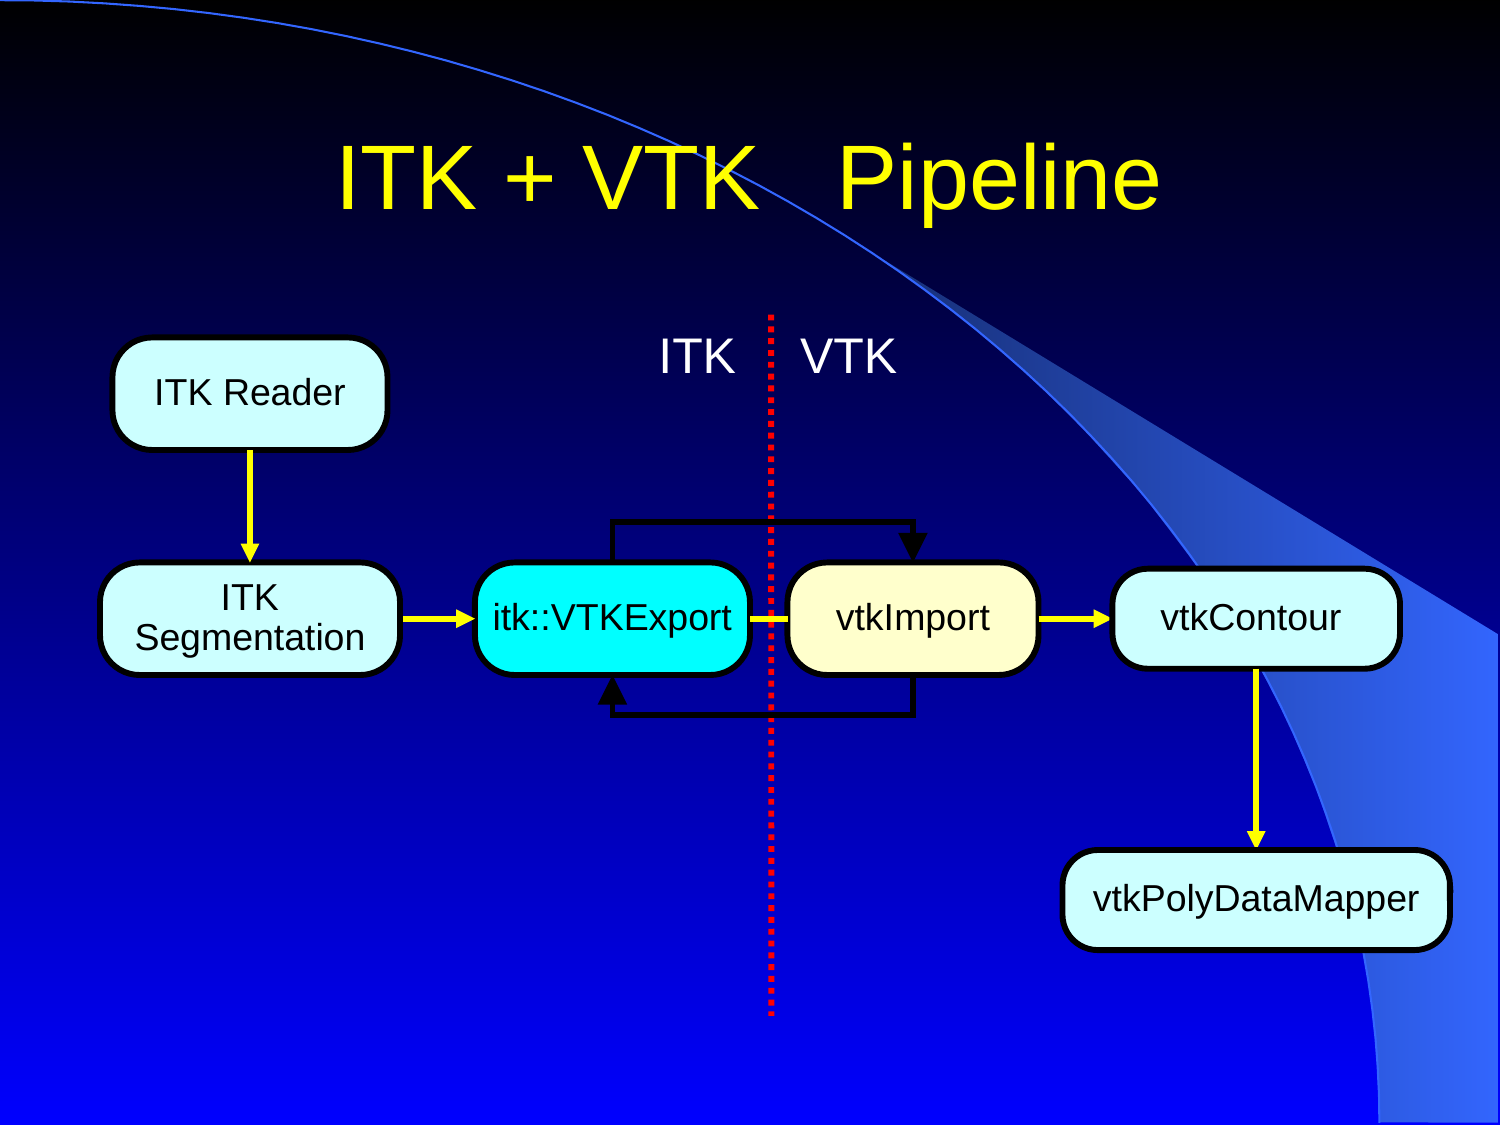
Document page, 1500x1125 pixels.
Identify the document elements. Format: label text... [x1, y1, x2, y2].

text_box vtkImport [787, 562, 1039, 676]
text_box itk::VTKExport [474, 562, 751, 676]
text_box ITK Reader [112, 337, 388, 451]
title ITK + VTK Pipeline [62, 62, 1438, 301]
text_box ITK [658, 332, 737, 385]
text_box VTK [800, 332, 898, 385]
text_box ITK Segmentation [99, 562, 401, 676]
text_box vtkPolyDataMapper [1062, 849, 1450, 951]
text_box vtkContour [1112, 568, 1401, 669]
